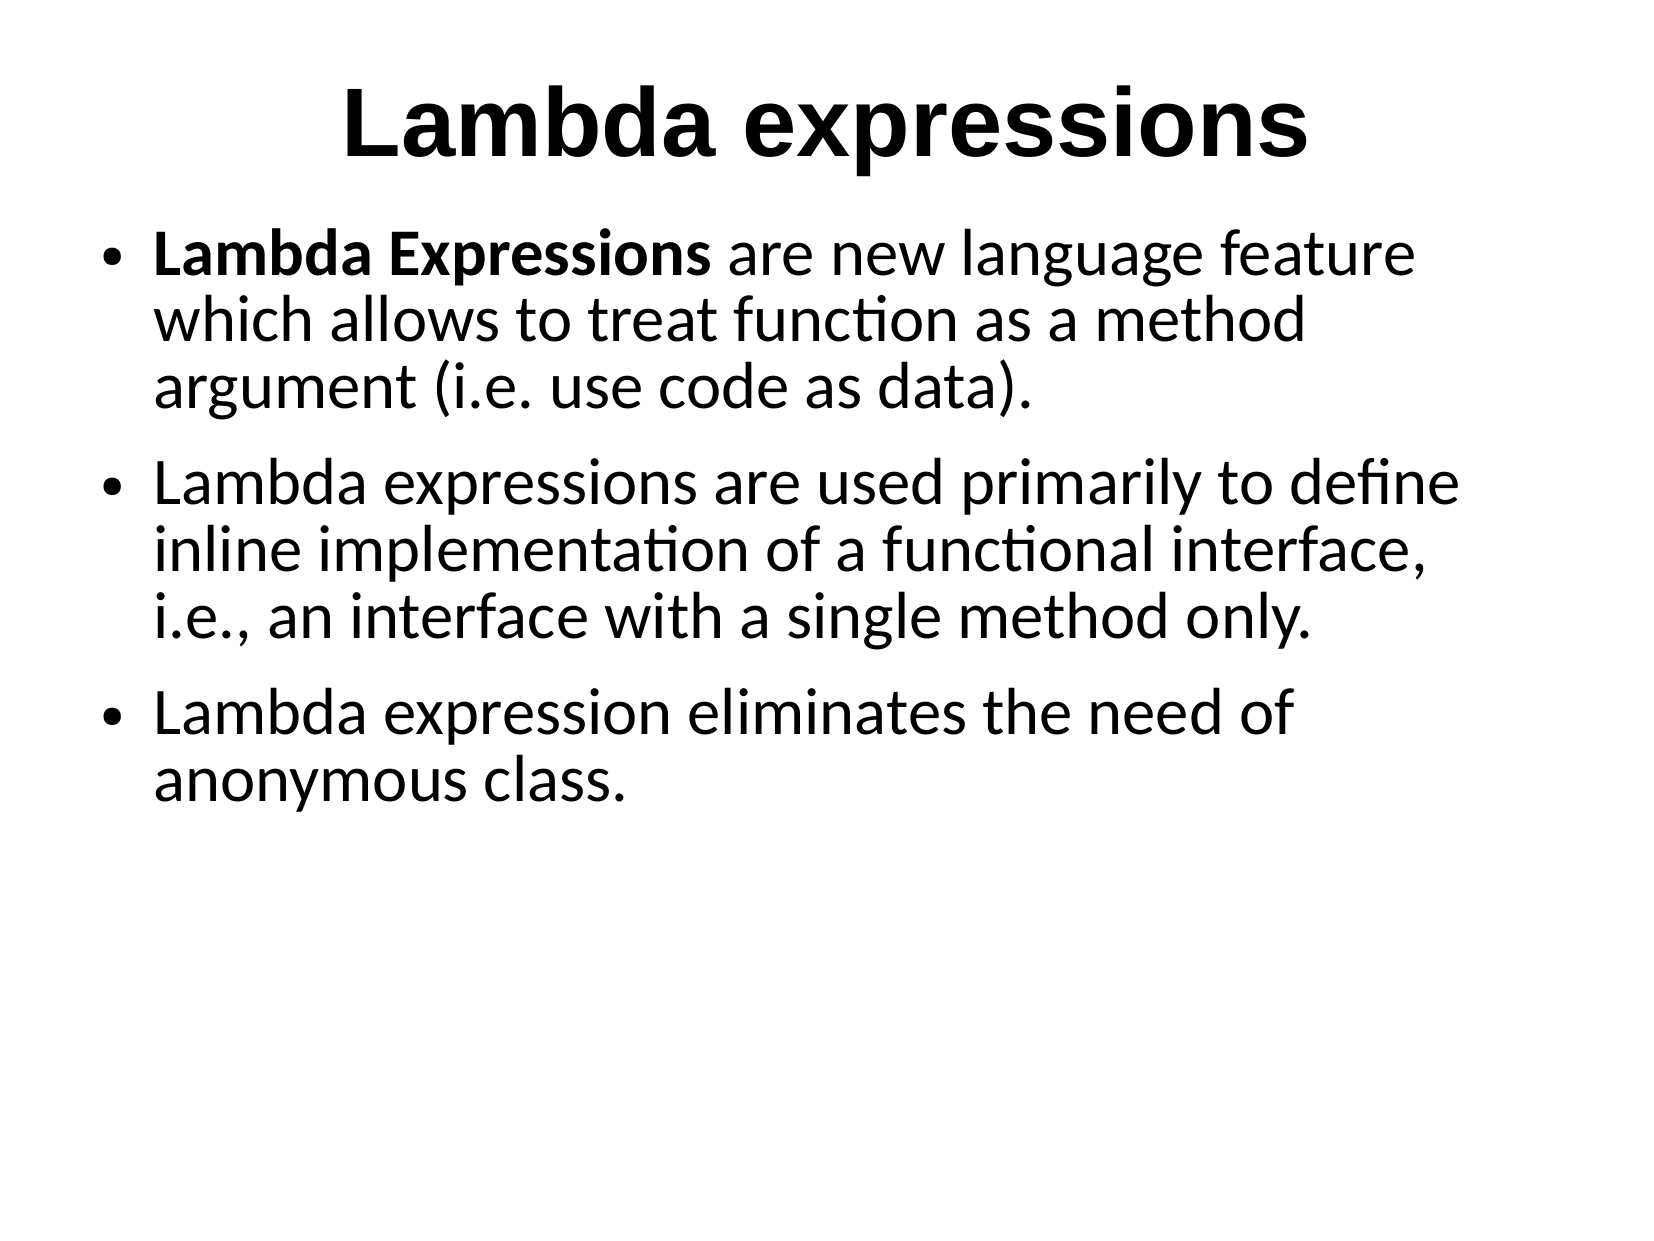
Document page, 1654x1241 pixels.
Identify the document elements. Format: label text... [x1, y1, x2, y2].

title Lambda expressions [82, 49, 1571, 196]
list Lambda Expressions are new language feature which allows to treat function as a method argument (i.e. use code as data). Lambda expressions are used primarily to define inline implementation of a functional interface, i.e., an interface with a single method only. Lambda expression eliminates the need of anonymous class. [82, 225, 1538, 1186]
